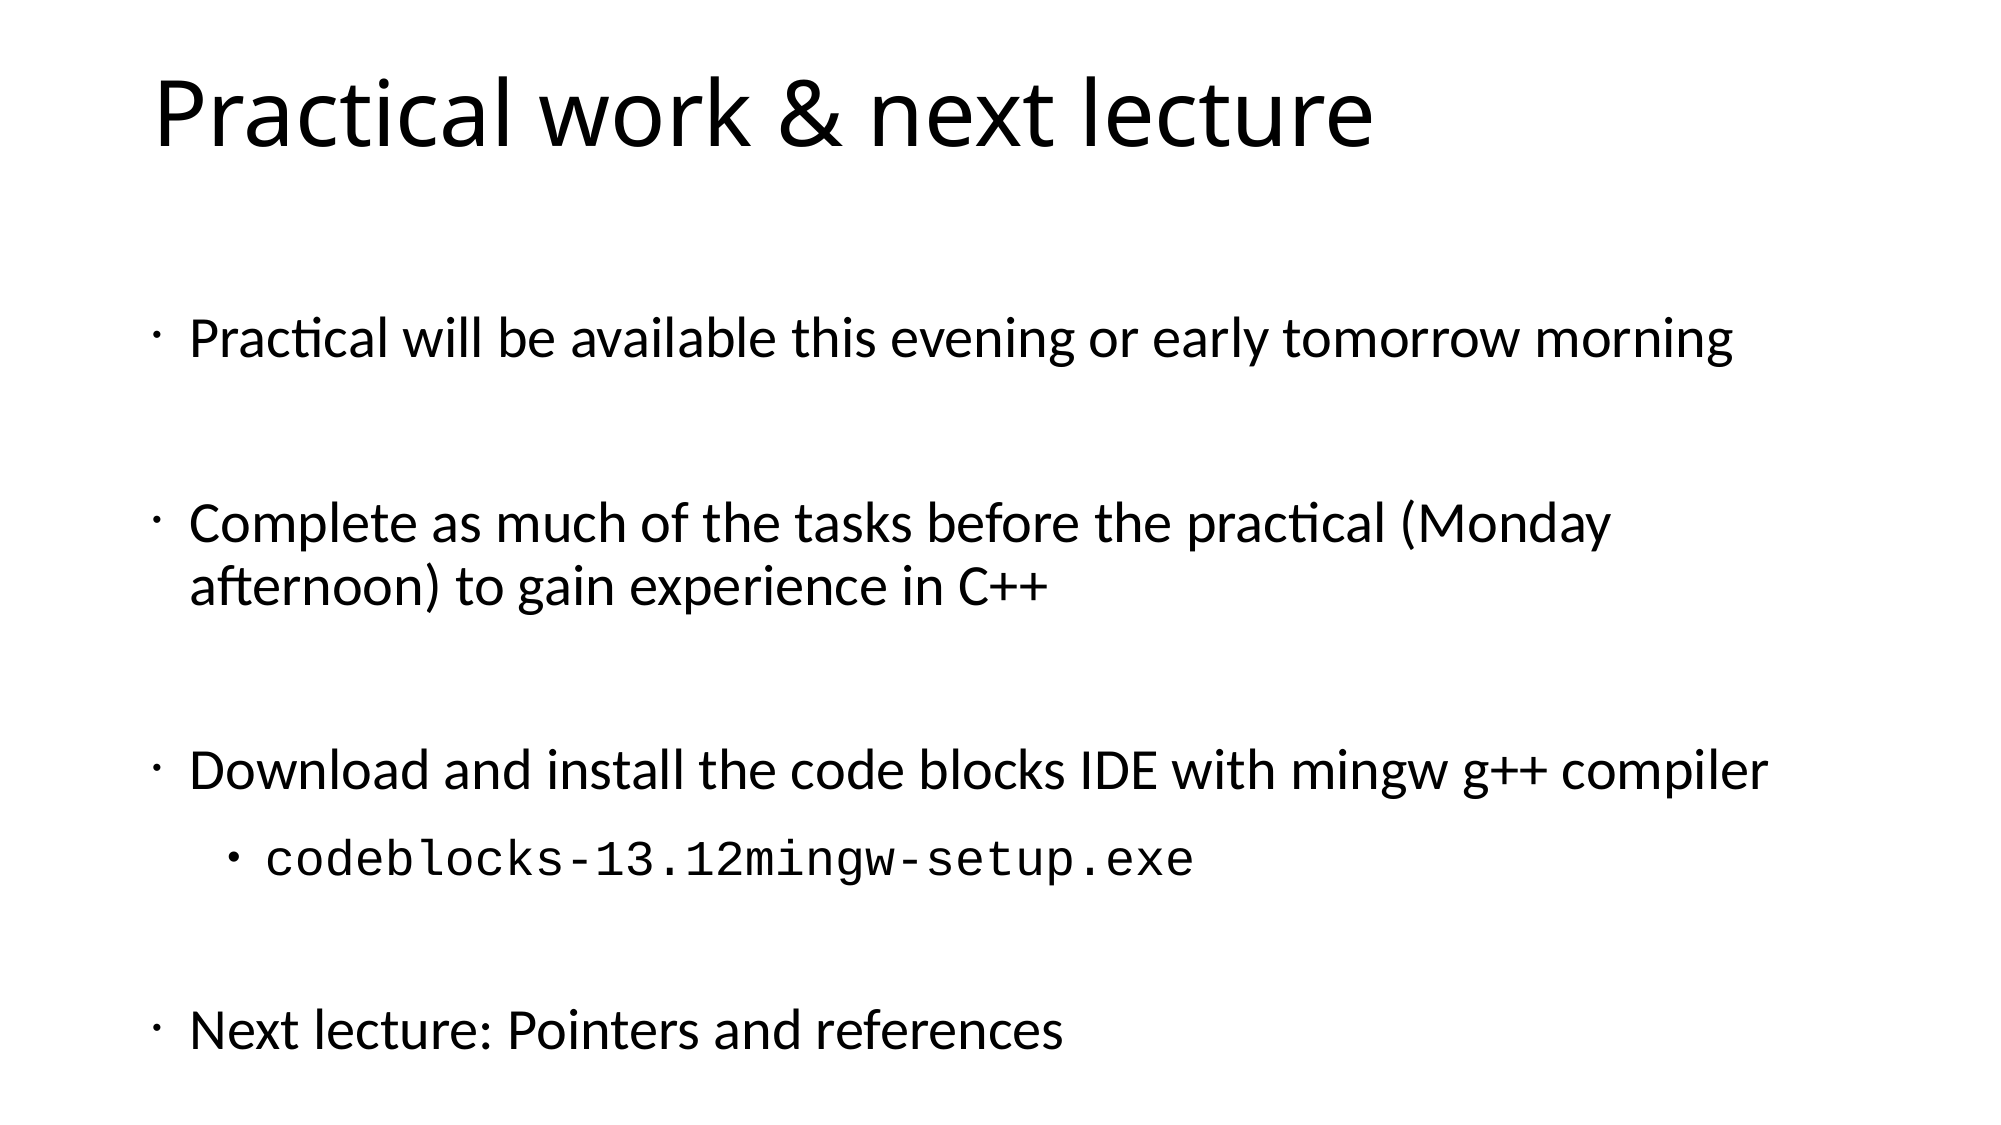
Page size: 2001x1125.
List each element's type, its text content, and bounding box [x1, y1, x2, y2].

footer [662, 1042, 1338, 1103]
title Practical work & next lecture [137, 59, 1863, 278]
list Practical will be available this evening or early tomorrow morning Complete as much of the tasks before the practical (Monday afternoon) to gain experience in C++ Download and install the code blocks IDE with mingw g++ compiler codeblocks-13.12mingw-setup.exe Next lecture: Pointers and references [137, 299, 1863, 1014]
